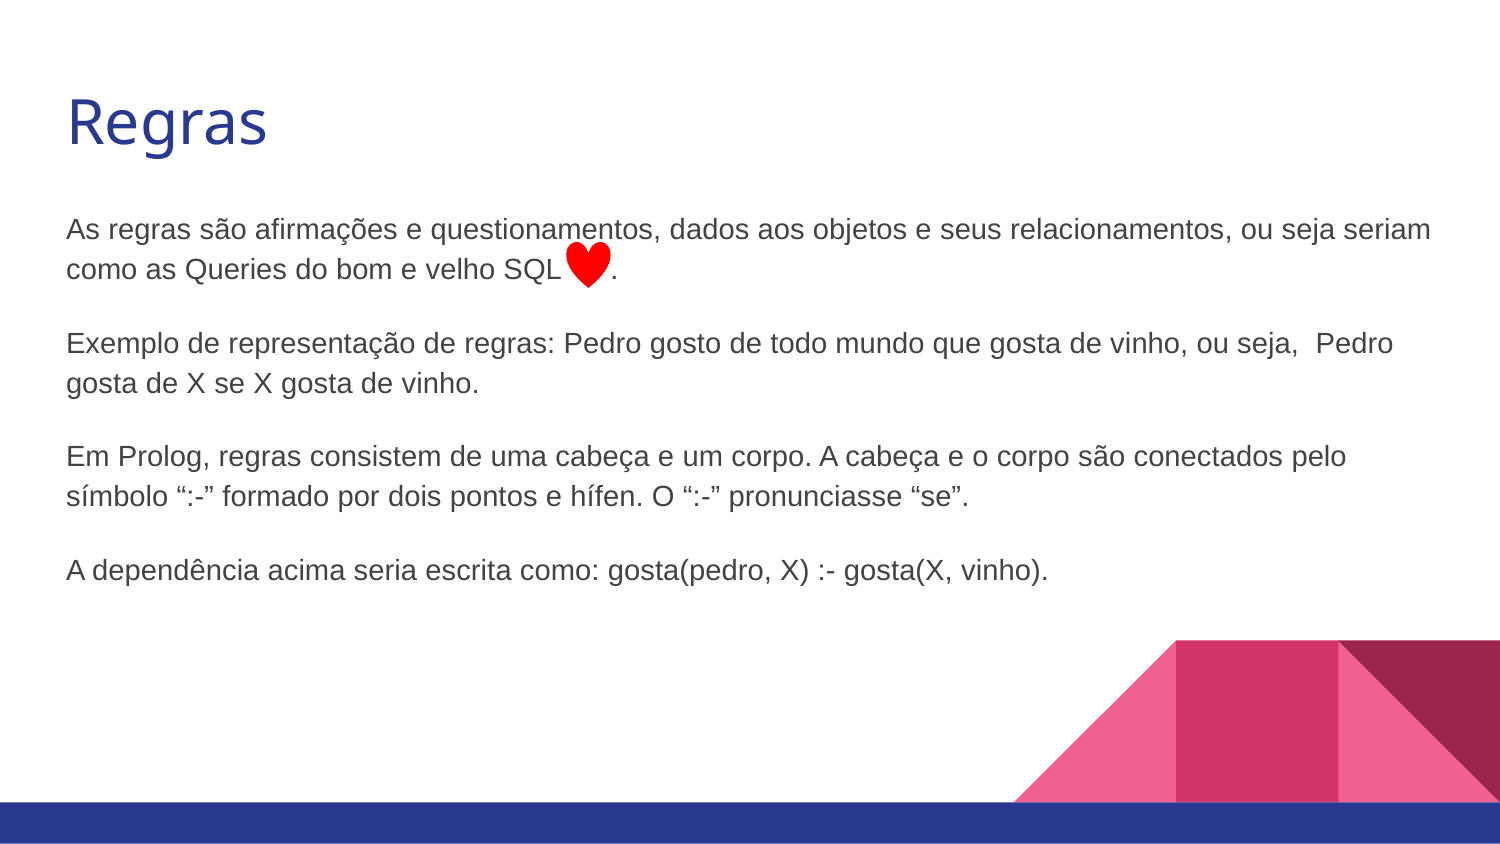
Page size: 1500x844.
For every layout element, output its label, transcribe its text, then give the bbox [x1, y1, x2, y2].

text_box [566, 242, 611, 288]
title Regras [51, 67, 1449, 167]
list As regras são afirmações e questionamentos, dados aos objetos e seus relacionamentos, ou seja seriam como as Queries do bom e velho SQL . Exemplo de representação de regras: Pedro gosto de todo mundo que gosta de vinho, ou seja, Pedro gosta de X se X gosta de vinho. Em Prolog, regras consistem de uma cabeça e um corpo. A cabeça e o corpo são conectados pelo símbolo “:-” formado por dois pontos e hífen. O “:-” pronunciasse “se”. A dependência acima seria escrita como: gosta(pedro, X) :- gosta(X, vinho). [51, 190, 1449, 738]
